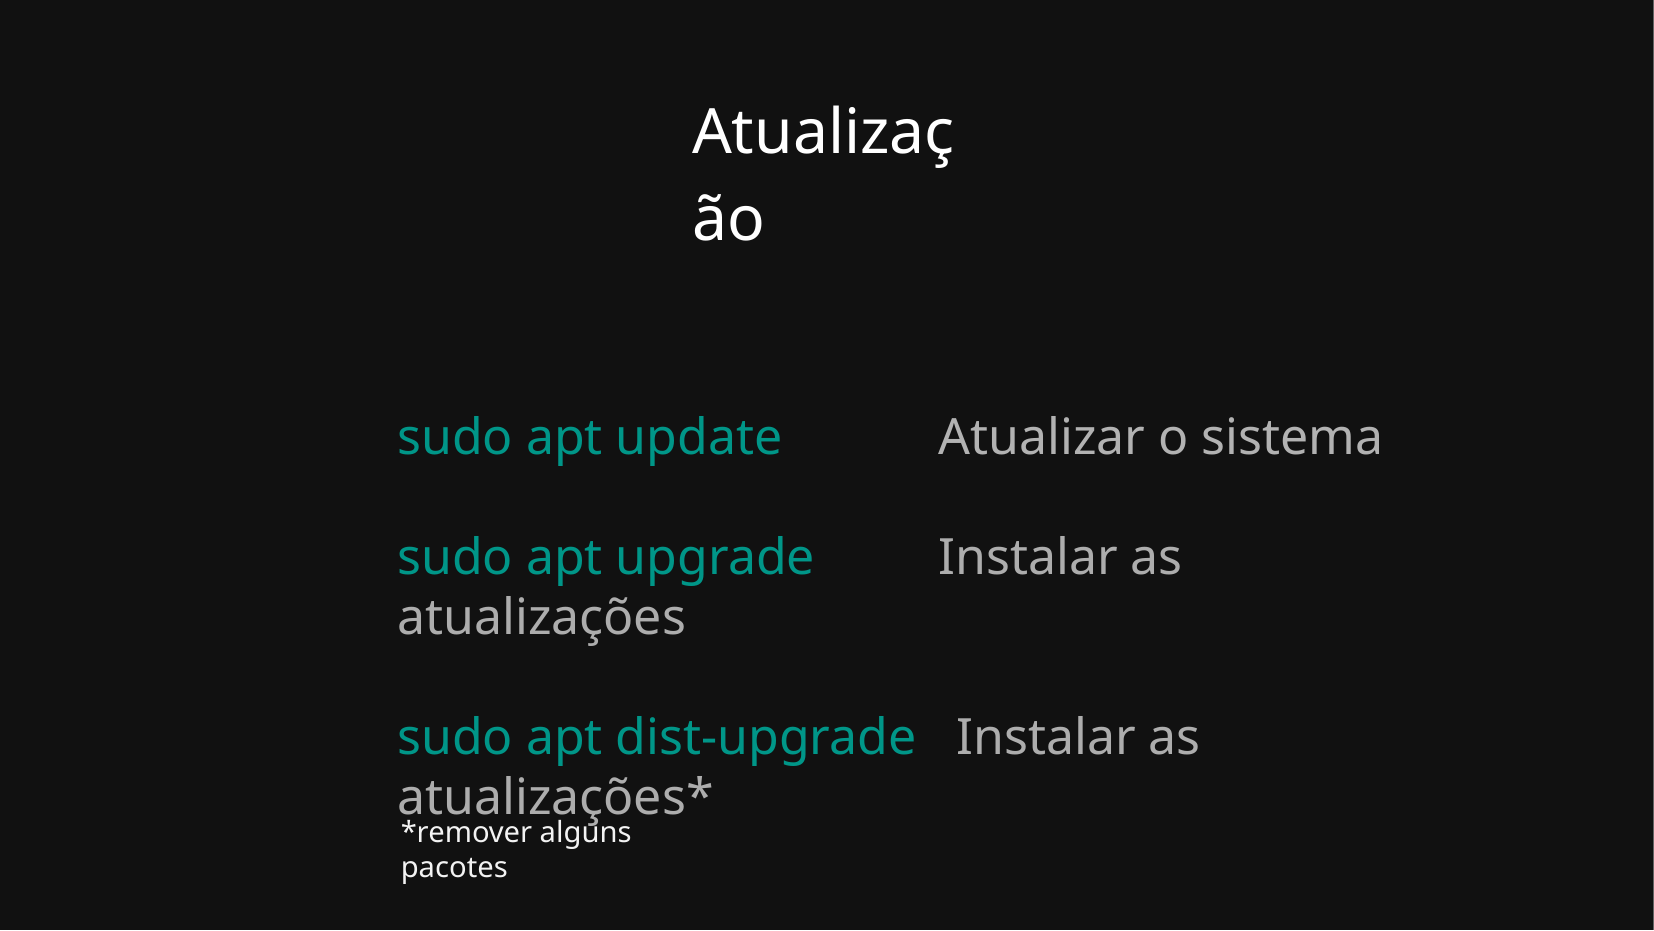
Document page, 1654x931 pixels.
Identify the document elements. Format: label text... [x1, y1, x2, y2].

text_box Atualização [692, 73, 962, 179]
text_box Atualização [705, 116, 719, 134]
text_box sudo apt update Atualizar o sistema sudo apt upgrade Instalar as atualizações sudo apt dist-upgrade Instalar as atualizações* [382, 389, 1431, 714]
text_box *remover alguns pacotes [385, 797, 754, 862]
